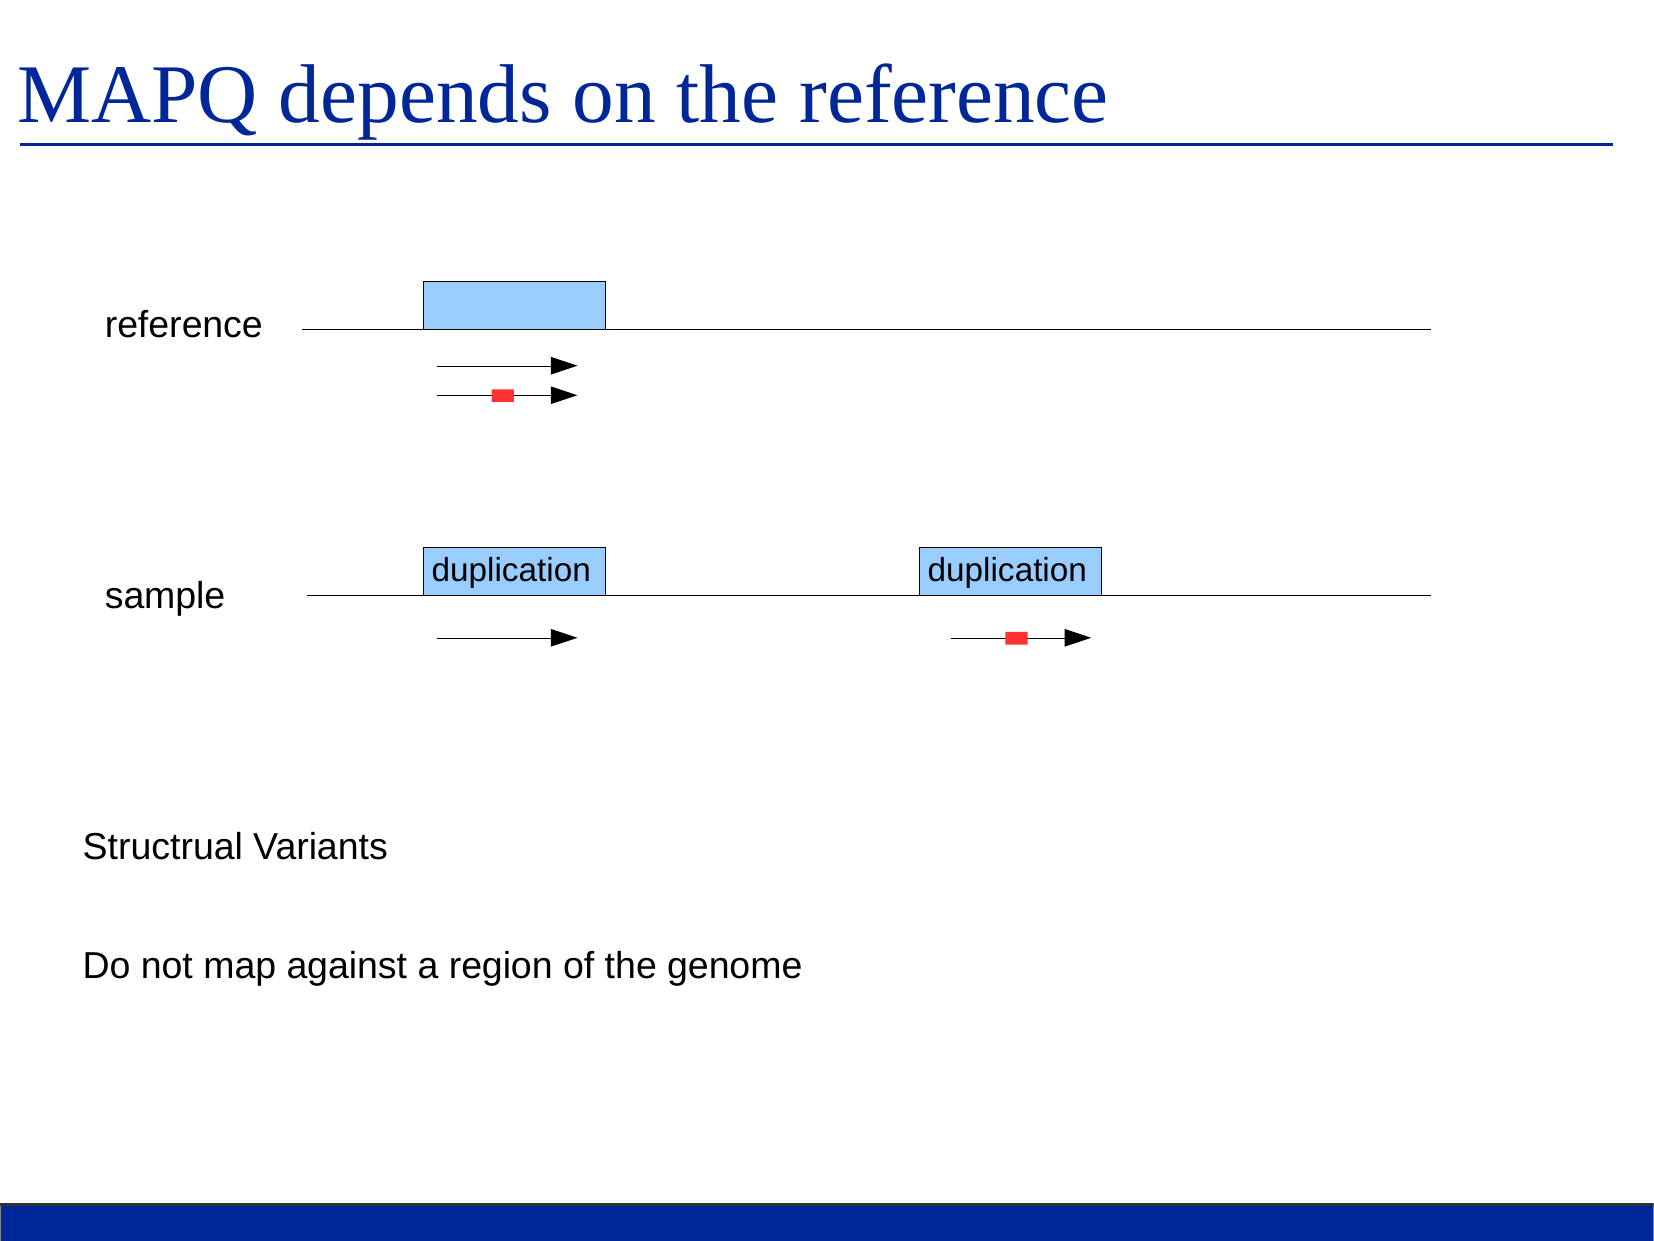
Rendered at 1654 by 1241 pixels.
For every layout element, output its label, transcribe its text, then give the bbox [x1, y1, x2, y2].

text_box duplication [912, 544, 1103, 597]
list Structrual Variants Do not map against a region of the genome [82, 825, 1571, 1109]
text_box sample [90, 567, 241, 625]
title MAPQ depends on the reference [17, 0, 1589, 198]
text_box [1005, 631, 1028, 645]
text_box duplication [416, 544, 607, 597]
text_box reference [90, 295, 278, 353]
text_box [491, 389, 514, 402]
text_box [423, 281, 606, 330]
